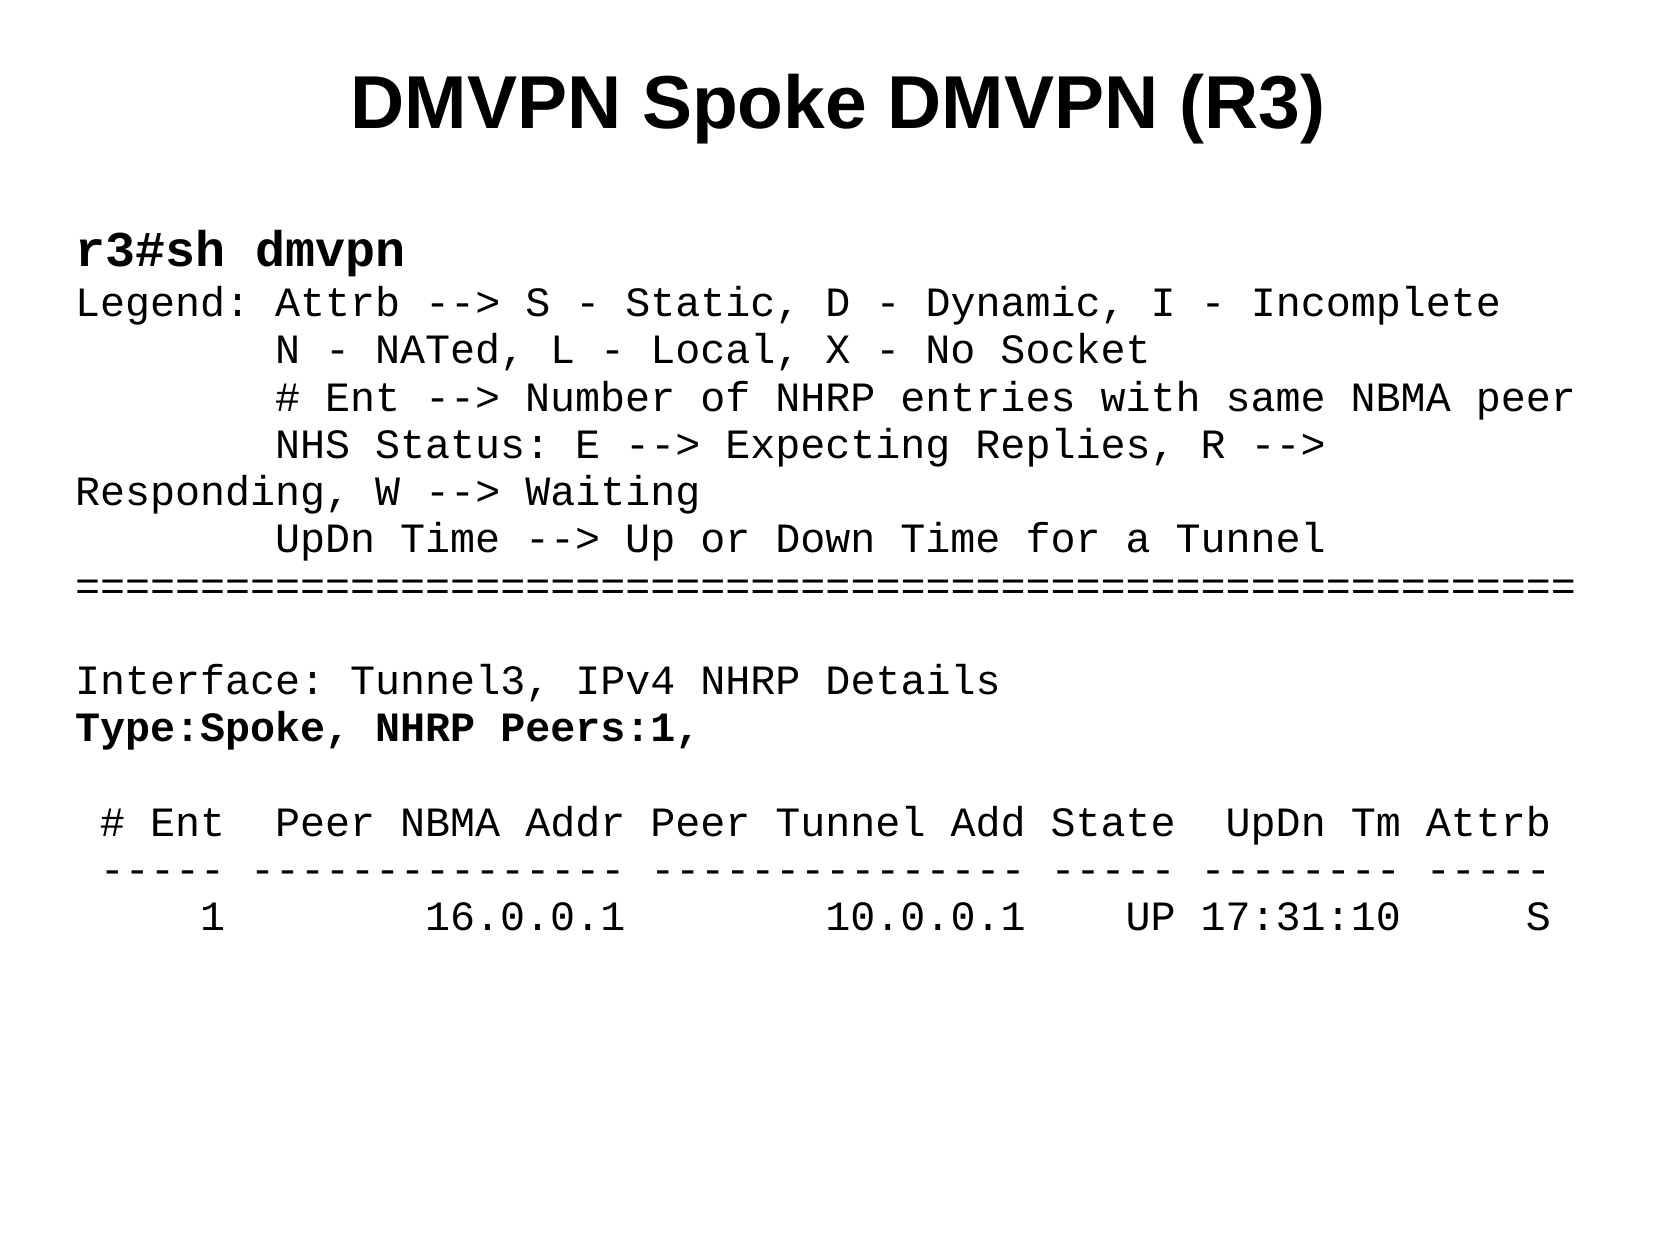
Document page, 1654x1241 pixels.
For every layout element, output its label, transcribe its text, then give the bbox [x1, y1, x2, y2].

text_box DMVPN Spoke DMVPN (R3) [64, 37, 1613, 151]
list r3#sh dmvpn Legend: Attrb --> S - Static, D - Dynamic, I - Incomplete N - NATed, L - Local, X - No Socket # Ent --> Number of NHRP entries with same NBMA peer NHS Status: E --> Expecting Replies, R --> Responding, W --> Waiting UpDn Time --> Up or Down Time for a Tunnel ============================================================ Interface: Tunnel3, IPv4 NHRP Details Type:Spoke, NHRP Peers:1, # Ent Peer NBMA Addr Peer Tunnel Add State UpDn Tm Attrb ----- --------------- --------------- ----- -------- ----- 1 16.0.0.1 10.0.0.1 UP 17:31:10 S [75, 225, 1613, 991]
